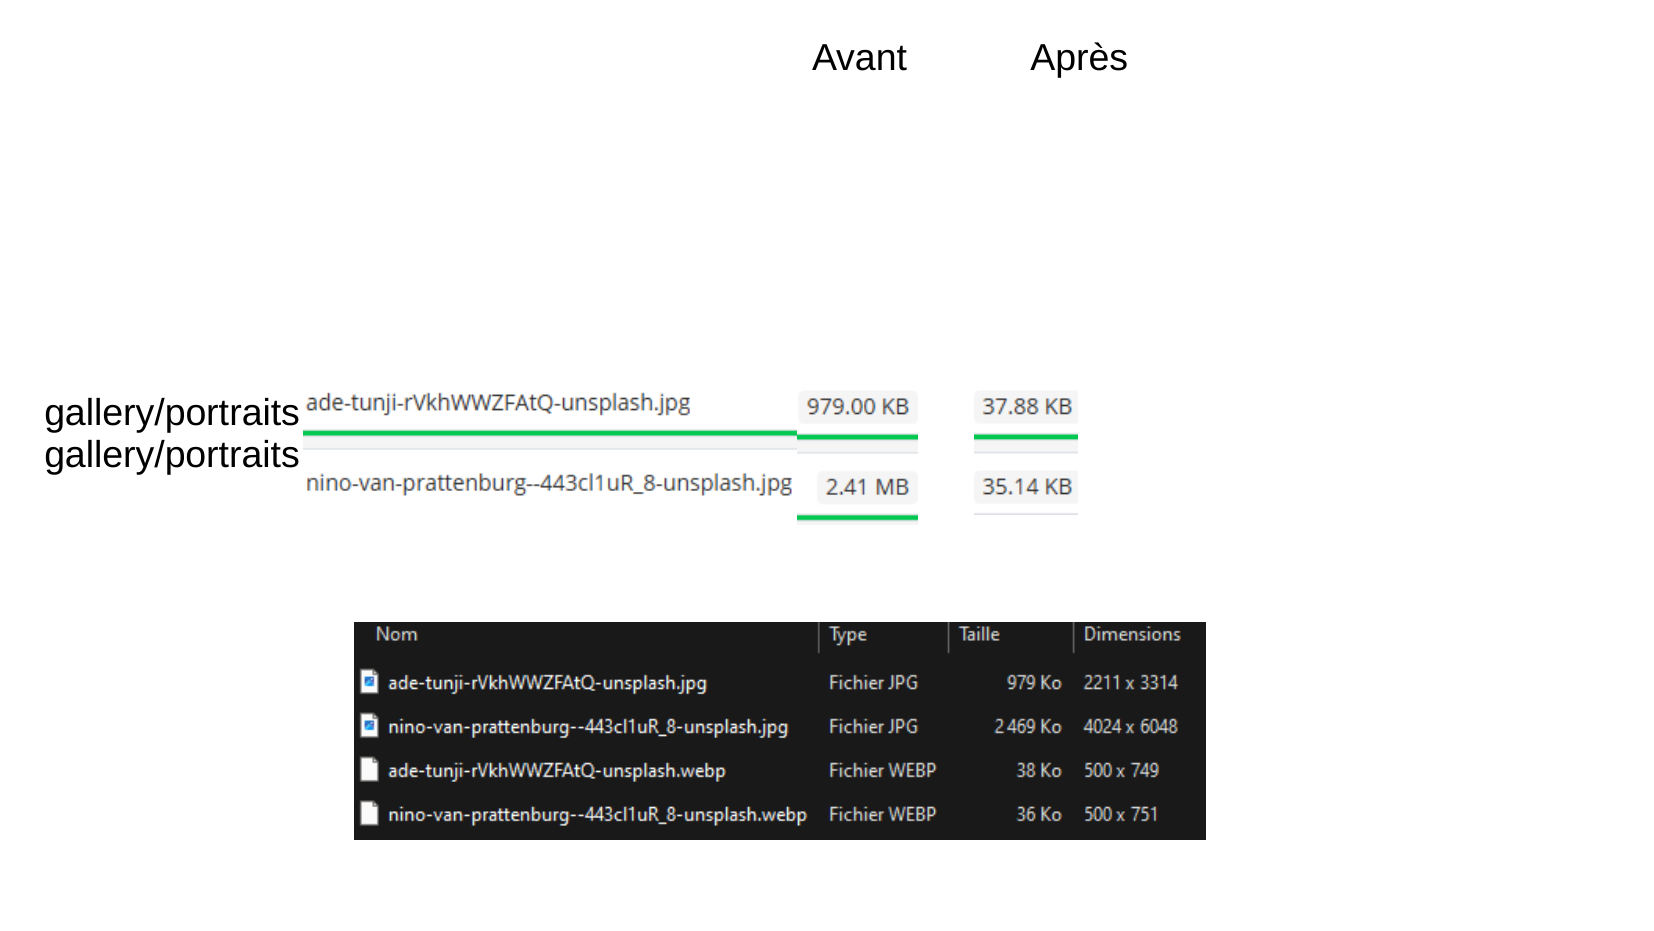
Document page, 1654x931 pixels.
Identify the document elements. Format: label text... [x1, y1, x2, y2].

text_box Avant Après [797, 29, 1152, 89]
picture [303, 383, 918, 525]
picture [974, 383, 1078, 516]
picture [354, 622, 1206, 840]
text_box gallery/portraits gallery/portraits [29, 383, 355, 483]
